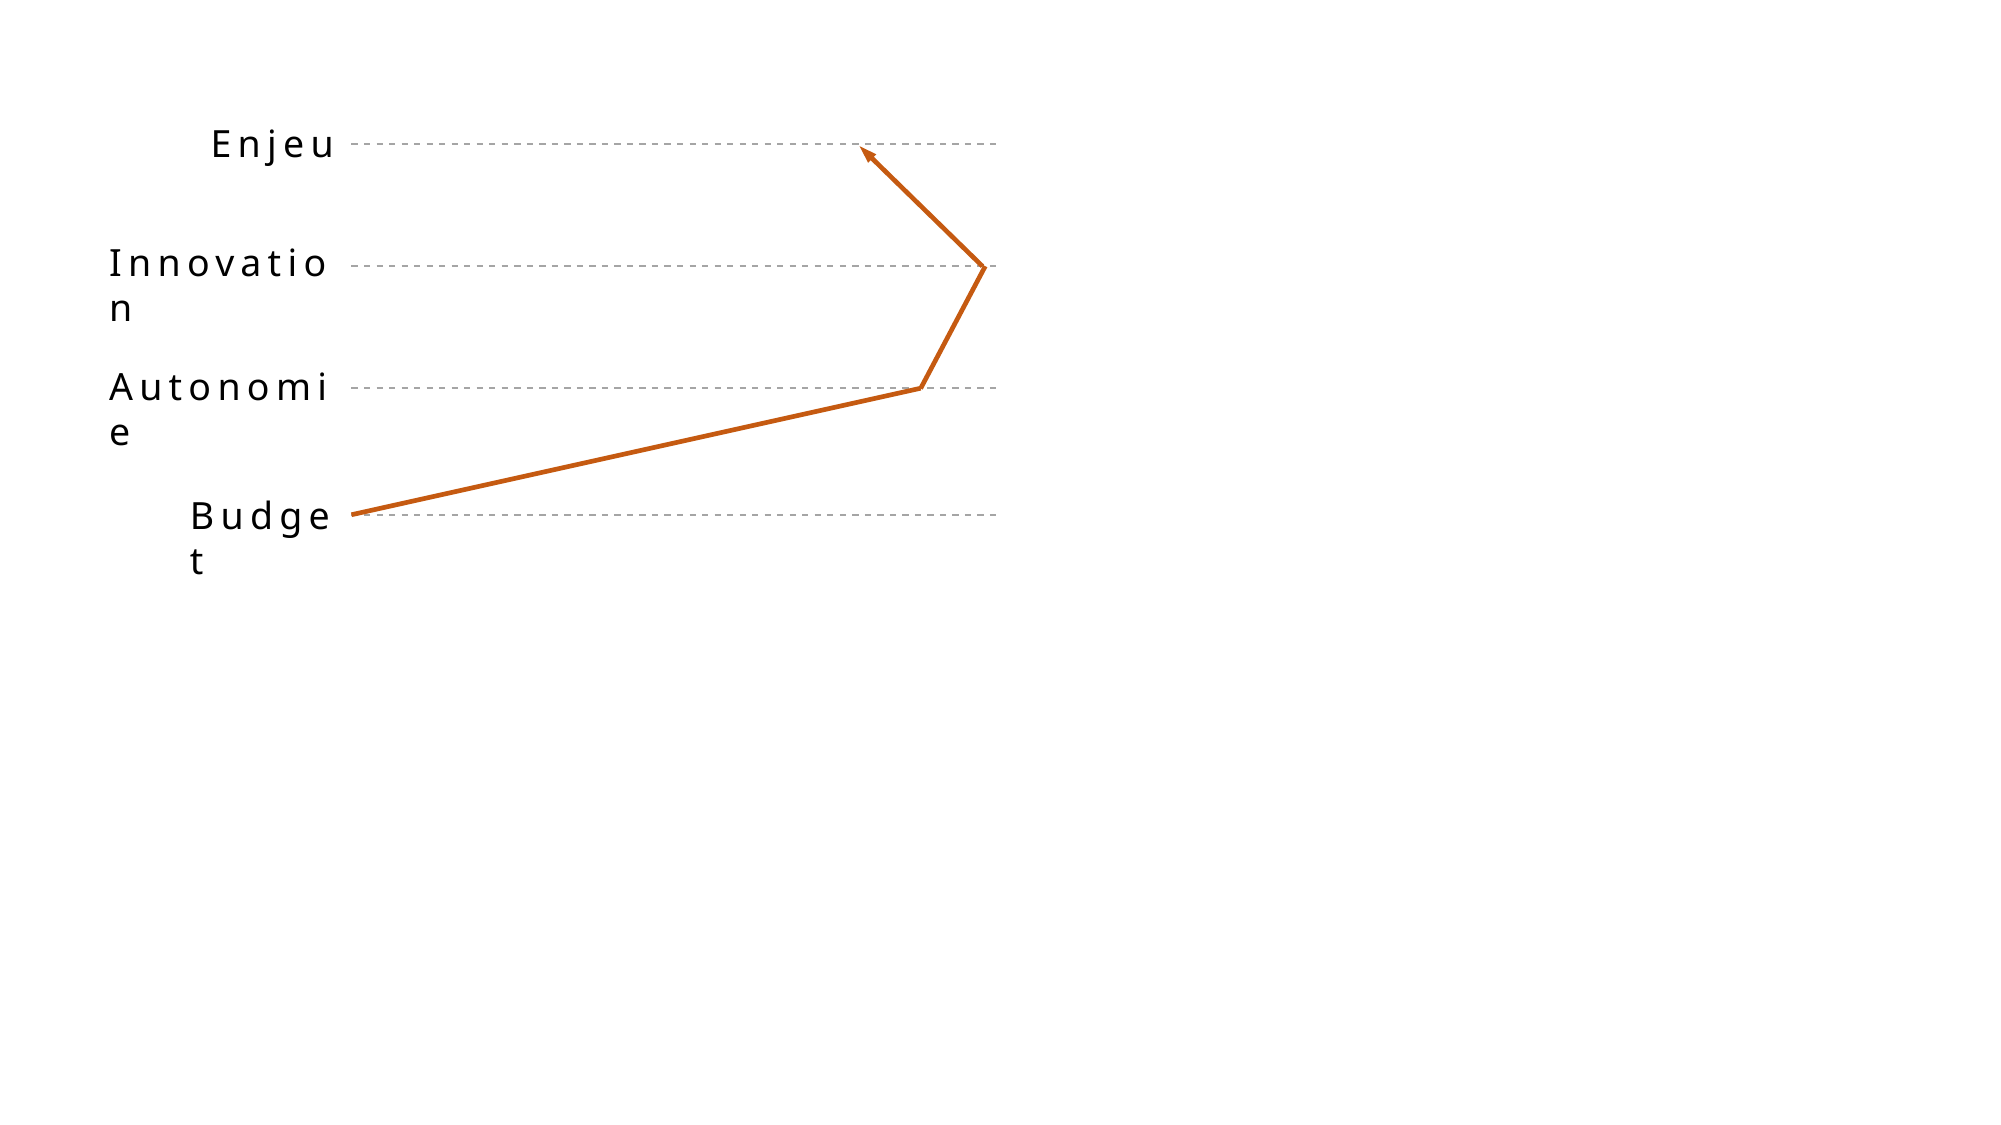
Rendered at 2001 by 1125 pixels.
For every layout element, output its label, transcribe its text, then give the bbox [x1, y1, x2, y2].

text_box Autonomie [94, 355, 352, 417]
text_box Enjeu [195, 112, 352, 173]
text_box Budget [174, 484, 352, 546]
text_box Innovation [94, 231, 352, 293]
